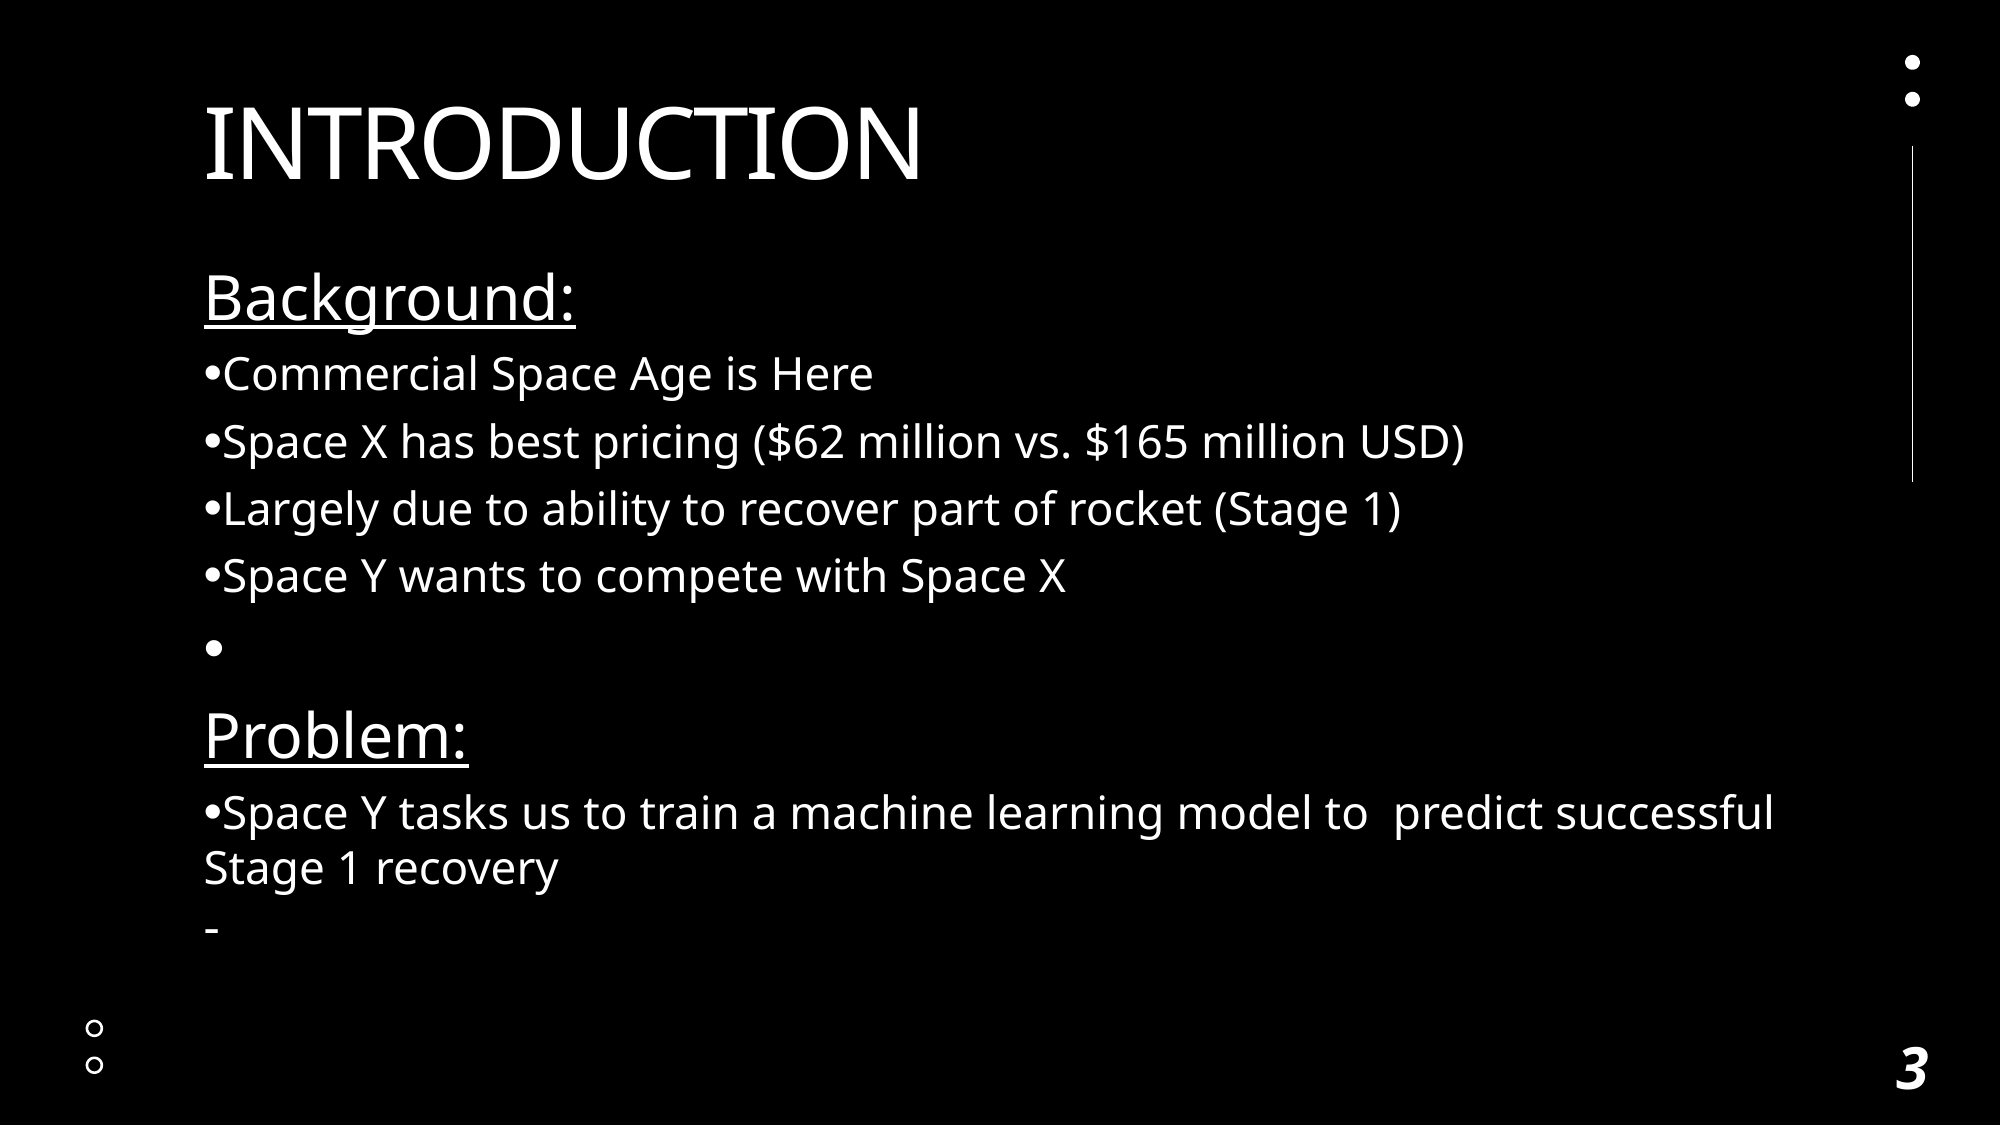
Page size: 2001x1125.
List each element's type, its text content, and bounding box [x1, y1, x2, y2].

list Background: Commercial Space Age is Here Space X has best pricing ($62 million vs. $165 million USD) Largely due to ability to recover part of rocket (Stage 1) Space Y wants to compete with Space X Problem: Space Y tasks us to train a machine learning model to predict successful Stage 1 recovery [203, 257, 1906, 1026]
slide_number [1853, 1024, 1972, 1071]
title introduction [203, 69, 938, 198]
